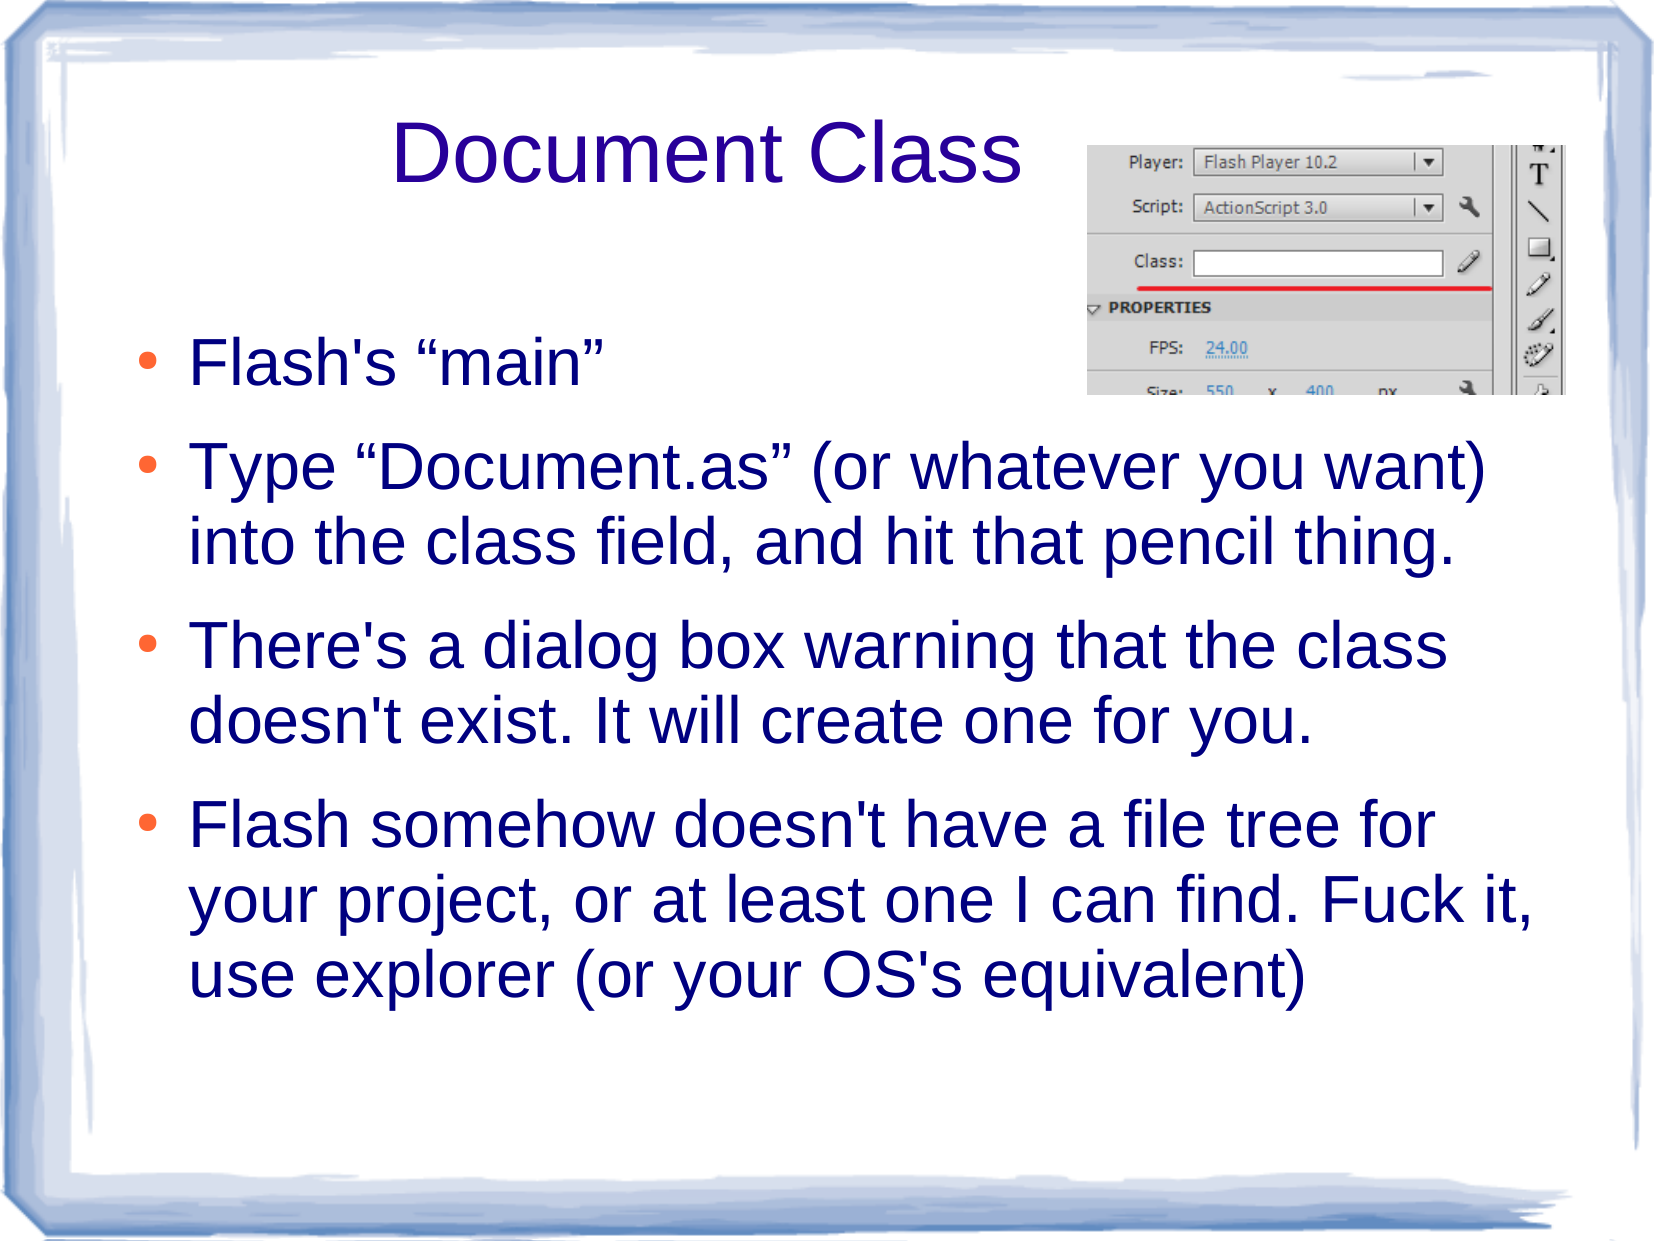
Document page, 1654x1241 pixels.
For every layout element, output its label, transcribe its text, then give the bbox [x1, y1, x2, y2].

list Flash's “main” Type “Document.as” (or whatever you want) into the class field, and hit that pencil thing. There's a dialog box warning that the class doesn't exist. It will create one for you. Flash somehow doesn't have a file tree for your project, or at least one I can find. Fuck it, use explorer (or your OS's equivalent) [118, 324, 1571, 1012]
picture [0, 0, 1654, 1241]
title Document Class [82, 49, 1571, 257]
